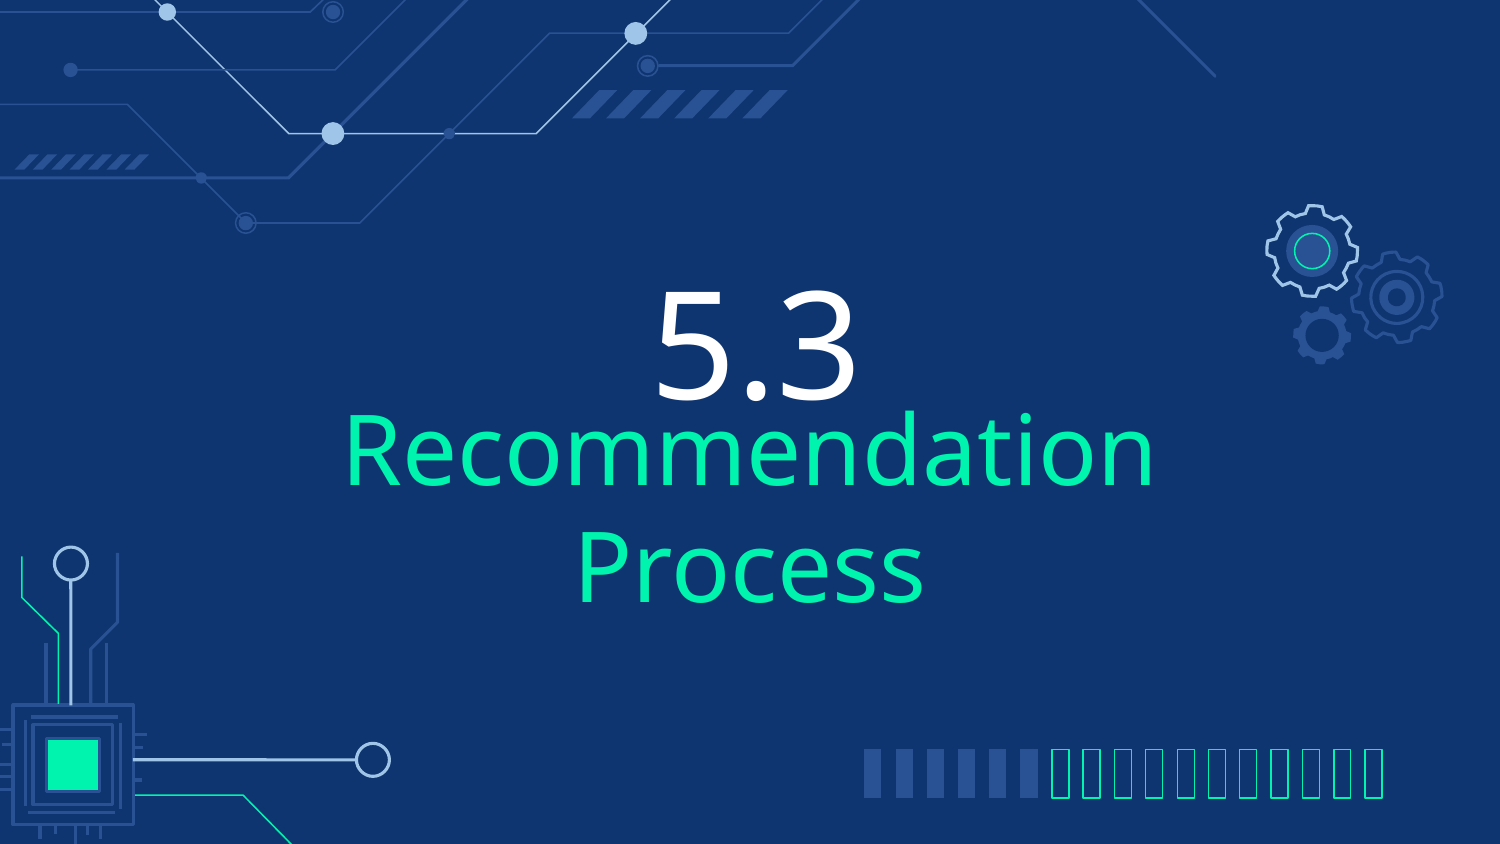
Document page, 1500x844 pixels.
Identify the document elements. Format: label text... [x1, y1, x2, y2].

title 5.3 [598, 277, 915, 401]
title Recommendation Process [212, 442, 1288, 567]
